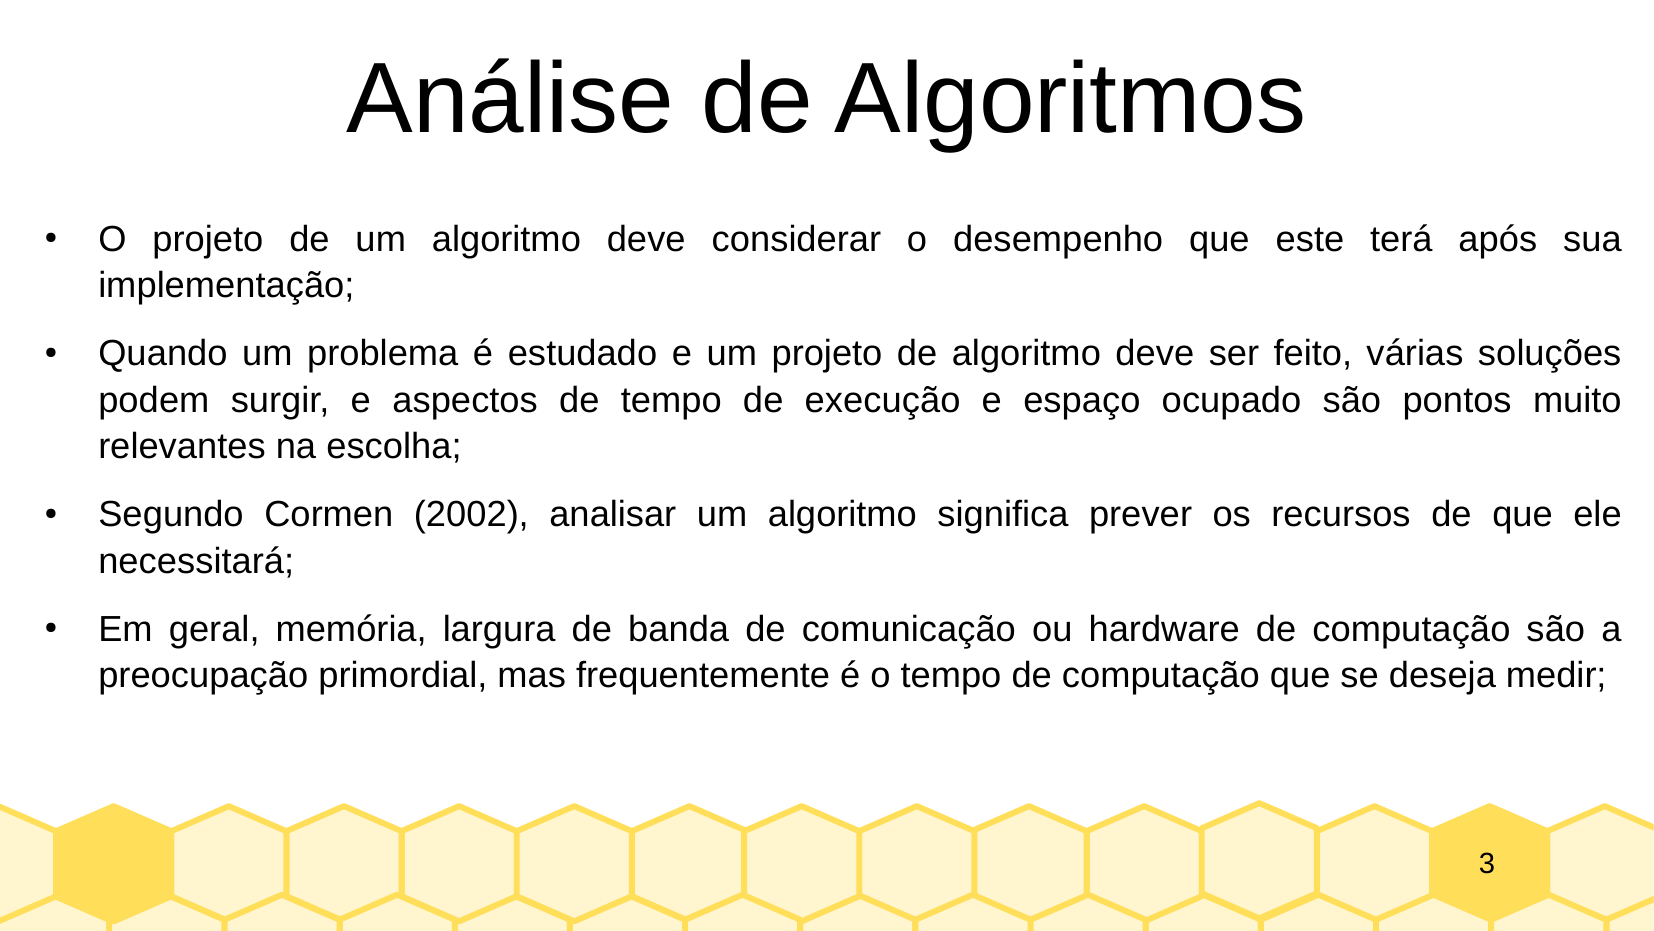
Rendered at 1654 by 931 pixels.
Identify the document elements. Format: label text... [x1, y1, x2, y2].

list O projeto de um algoritmo deve considerar o desempenho que este terá após sua implementação; Quando um problema é estudado e um projeto de algoritmo deve ser feito, várias soluções podem surgir, e aspectos de tempo de execução e espaço ocupado são pontos muito relevantes na escolha; Segundo Cormen (2002), analisar um algoritmo significa prever os recursos de que ele necessitará; Em geral, memória, largura de banda de comunicação ou hardware de computação são a preocupação primordial, mas frequentemente é o tempo de computação que se deseja medir; [29, 212, 1625, 745]
title Análise de Algoritmos [29, 23, 1625, 172]
